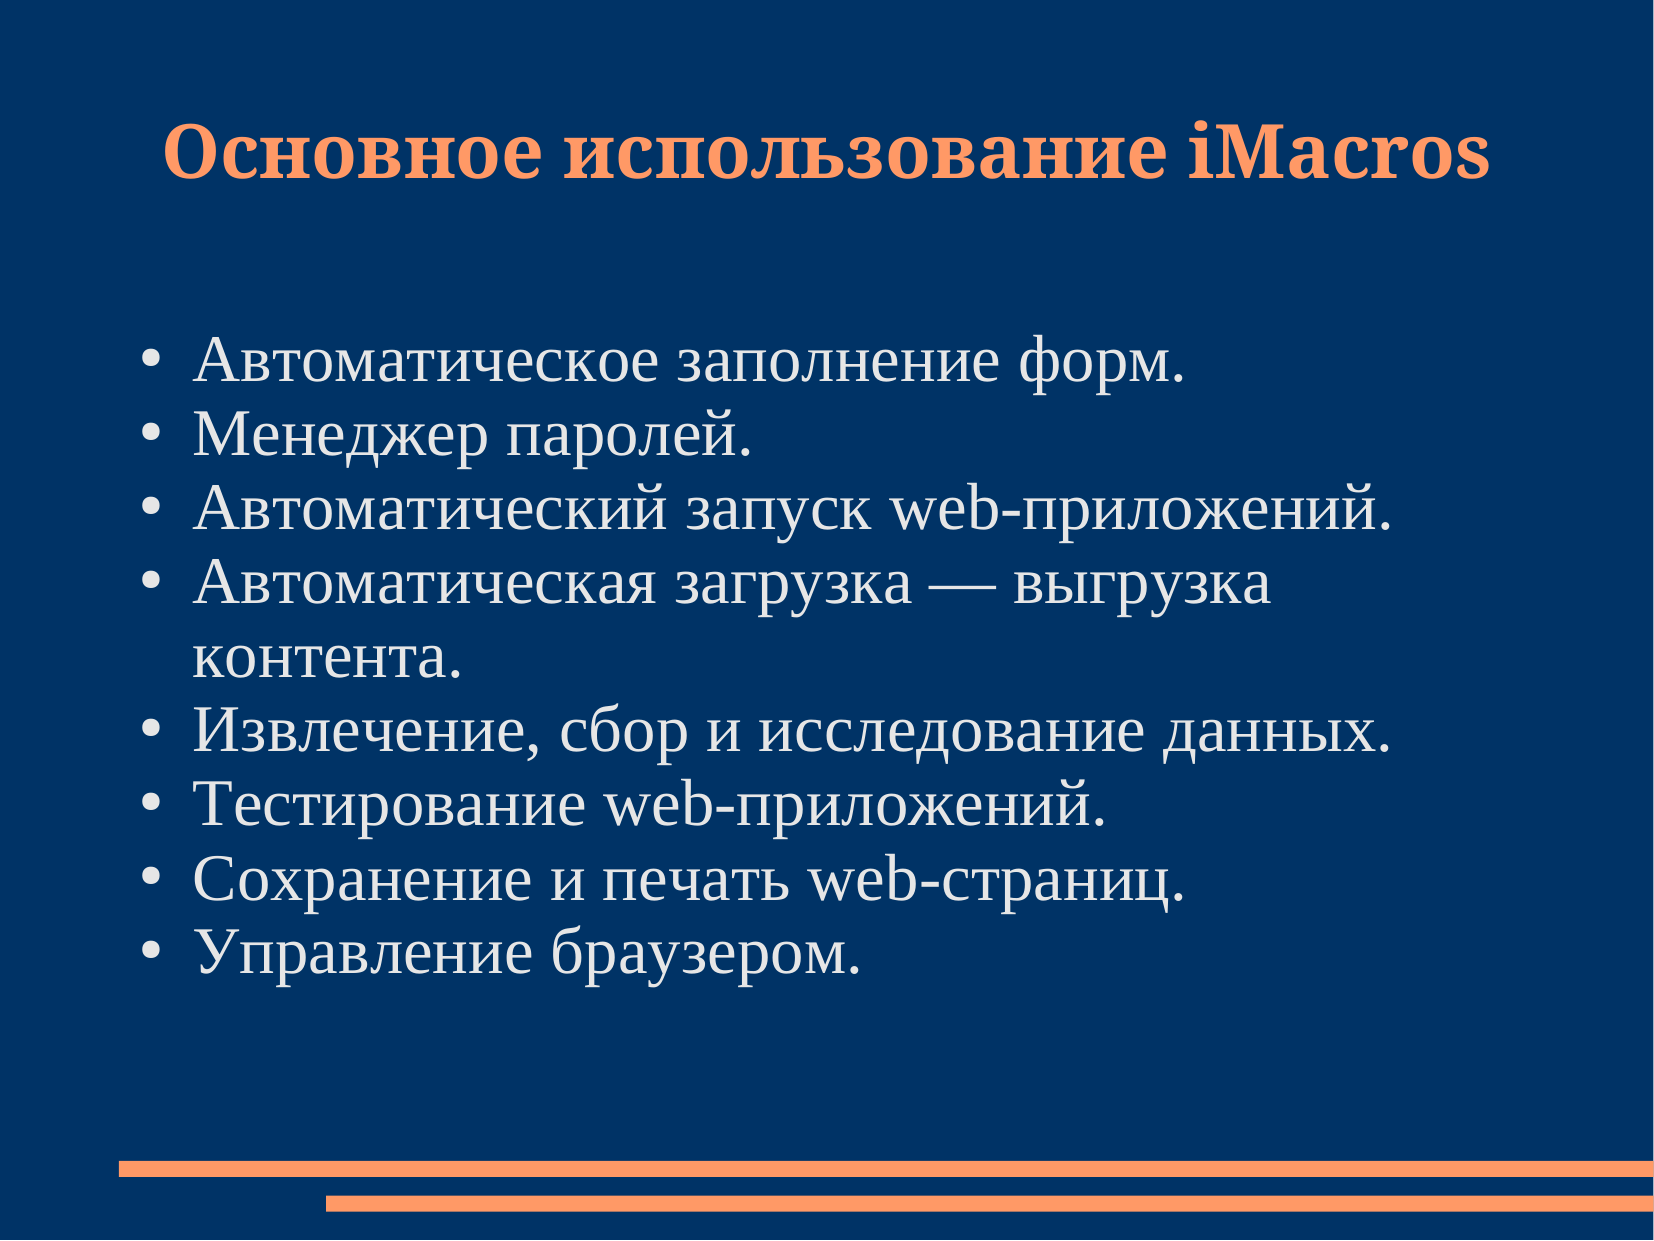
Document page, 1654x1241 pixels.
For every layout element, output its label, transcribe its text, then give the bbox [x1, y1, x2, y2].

list Автоматическое заполнение форм. Менеджер паролей. Автоматический запуск web-приложений. Автоматическая загрузка — выгрузка контента. Извлечение, сбор и исследование данных. Тестирование web-приложений. Сохранение и печать web-страниц. Управление браузером. [121, 322, 1561, 1141]
title Основное использование iMacros [121, 46, 1534, 254]
